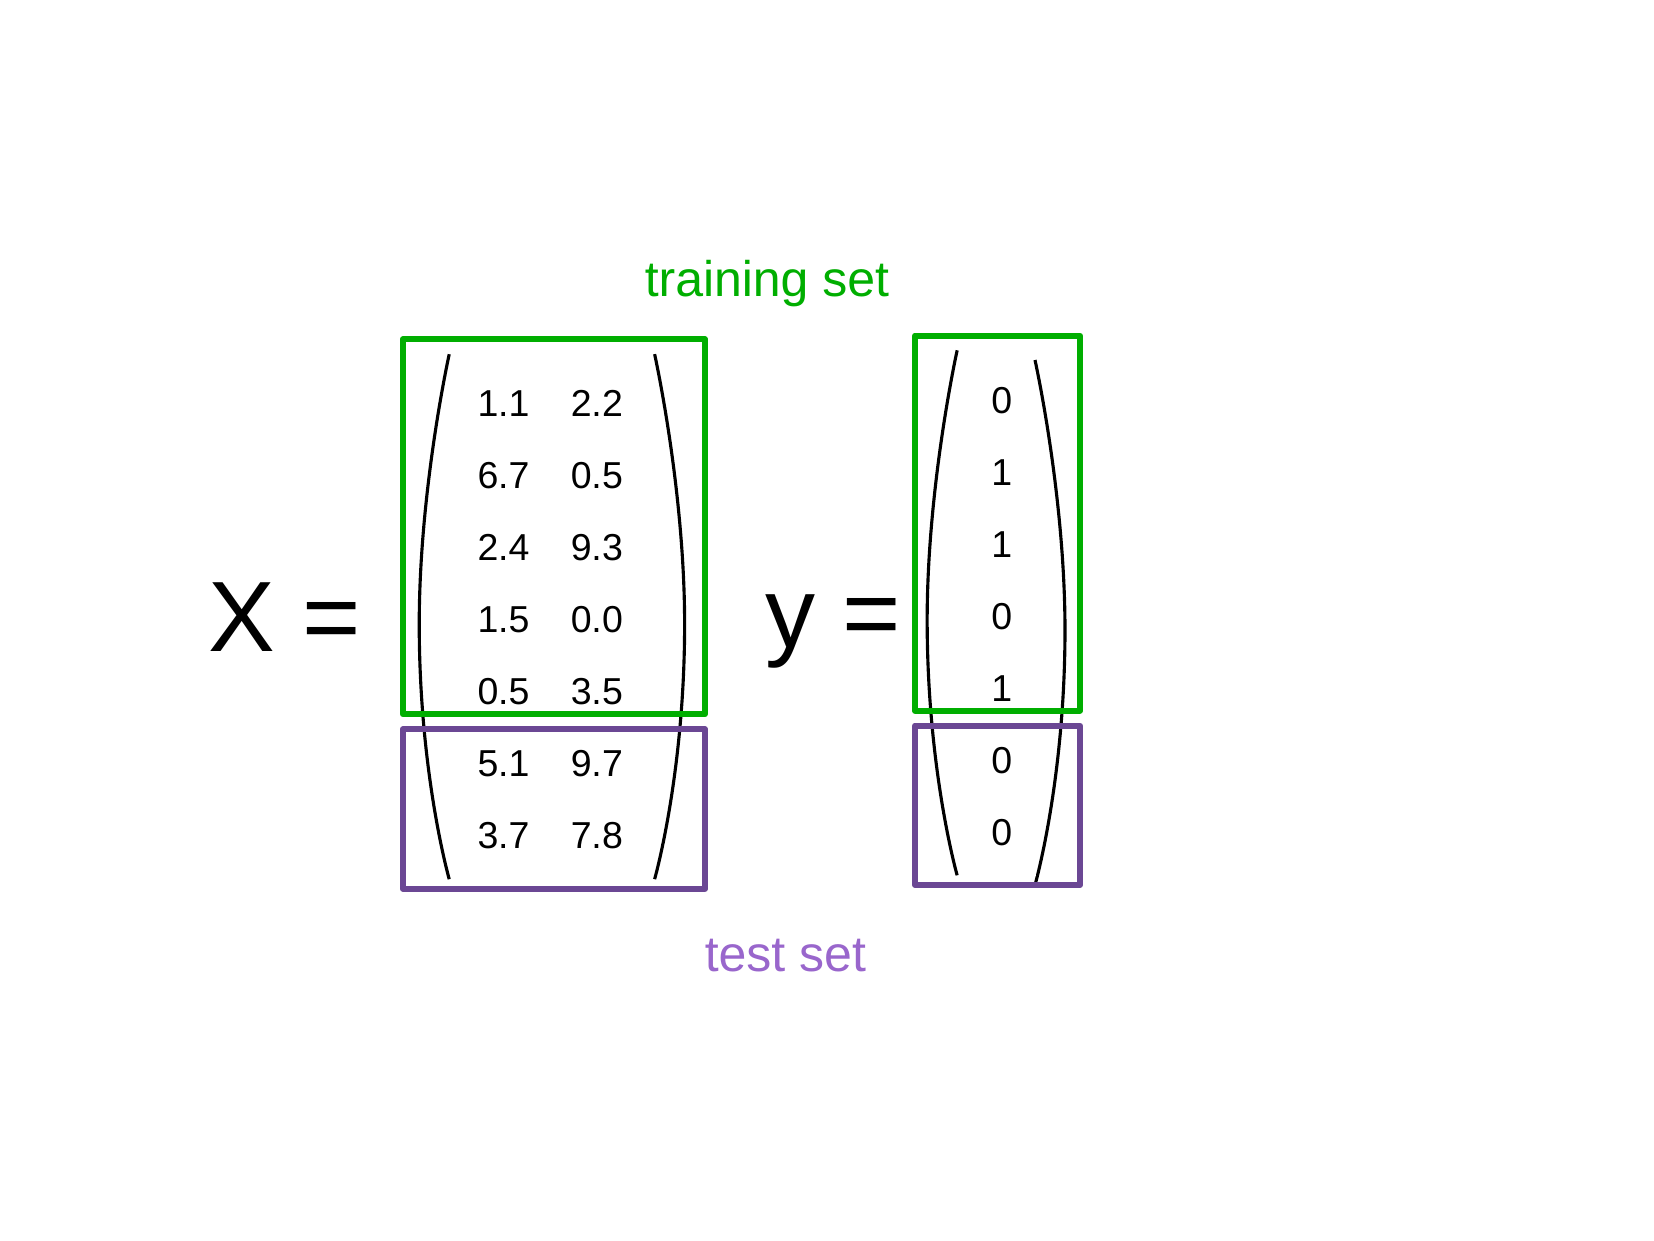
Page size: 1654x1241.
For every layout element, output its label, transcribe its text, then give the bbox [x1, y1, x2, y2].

table_cell 3.5 [557, 664, 649, 711]
table_cell 0.5 [464, 664, 556, 711]
table_cell 0 [978, 805, 1035, 876]
table_cell 7.8 [557, 808, 649, 879]
text_box training set [630, 243, 976, 316]
table_cell 0.5 [464, 717, 556, 726]
text_box y = [750, 549, 912, 677]
table_header 0 [978, 373, 1035, 444]
text_box y = [918, 549, 945, 677]
table_cell 1 [978, 445, 1035, 516]
table_cell 0 [978, 589, 1035, 660]
table_cell 1 [978, 714, 1035, 723]
table_cell 9.7 [557, 736, 649, 807]
table_cell 0.0 [557, 592, 649, 663]
text_box test set [690, 918, 1036, 991]
table_cell 1 [978, 661, 1035, 708]
table_cell 2.4 [464, 520, 556, 591]
table_cell 9.3 [557, 520, 649, 591]
table_cell 5.1 [464, 736, 556, 807]
table_cell 3.5 [557, 717, 649, 726]
table_cell 1.5 [464, 592, 556, 663]
table_header 1.1 [464, 376, 556, 447]
text_box X = [193, 553, 400, 681]
table_header 2.2 [557, 376, 649, 447]
table_cell 0 [978, 733, 1035, 804]
table_cell 1 [978, 517, 1035, 588]
table_cell 6.7 [464, 448, 556, 519]
table_cell 3.7 [464, 808, 556, 879]
table_cell 0.5 [557, 448, 649, 519]
